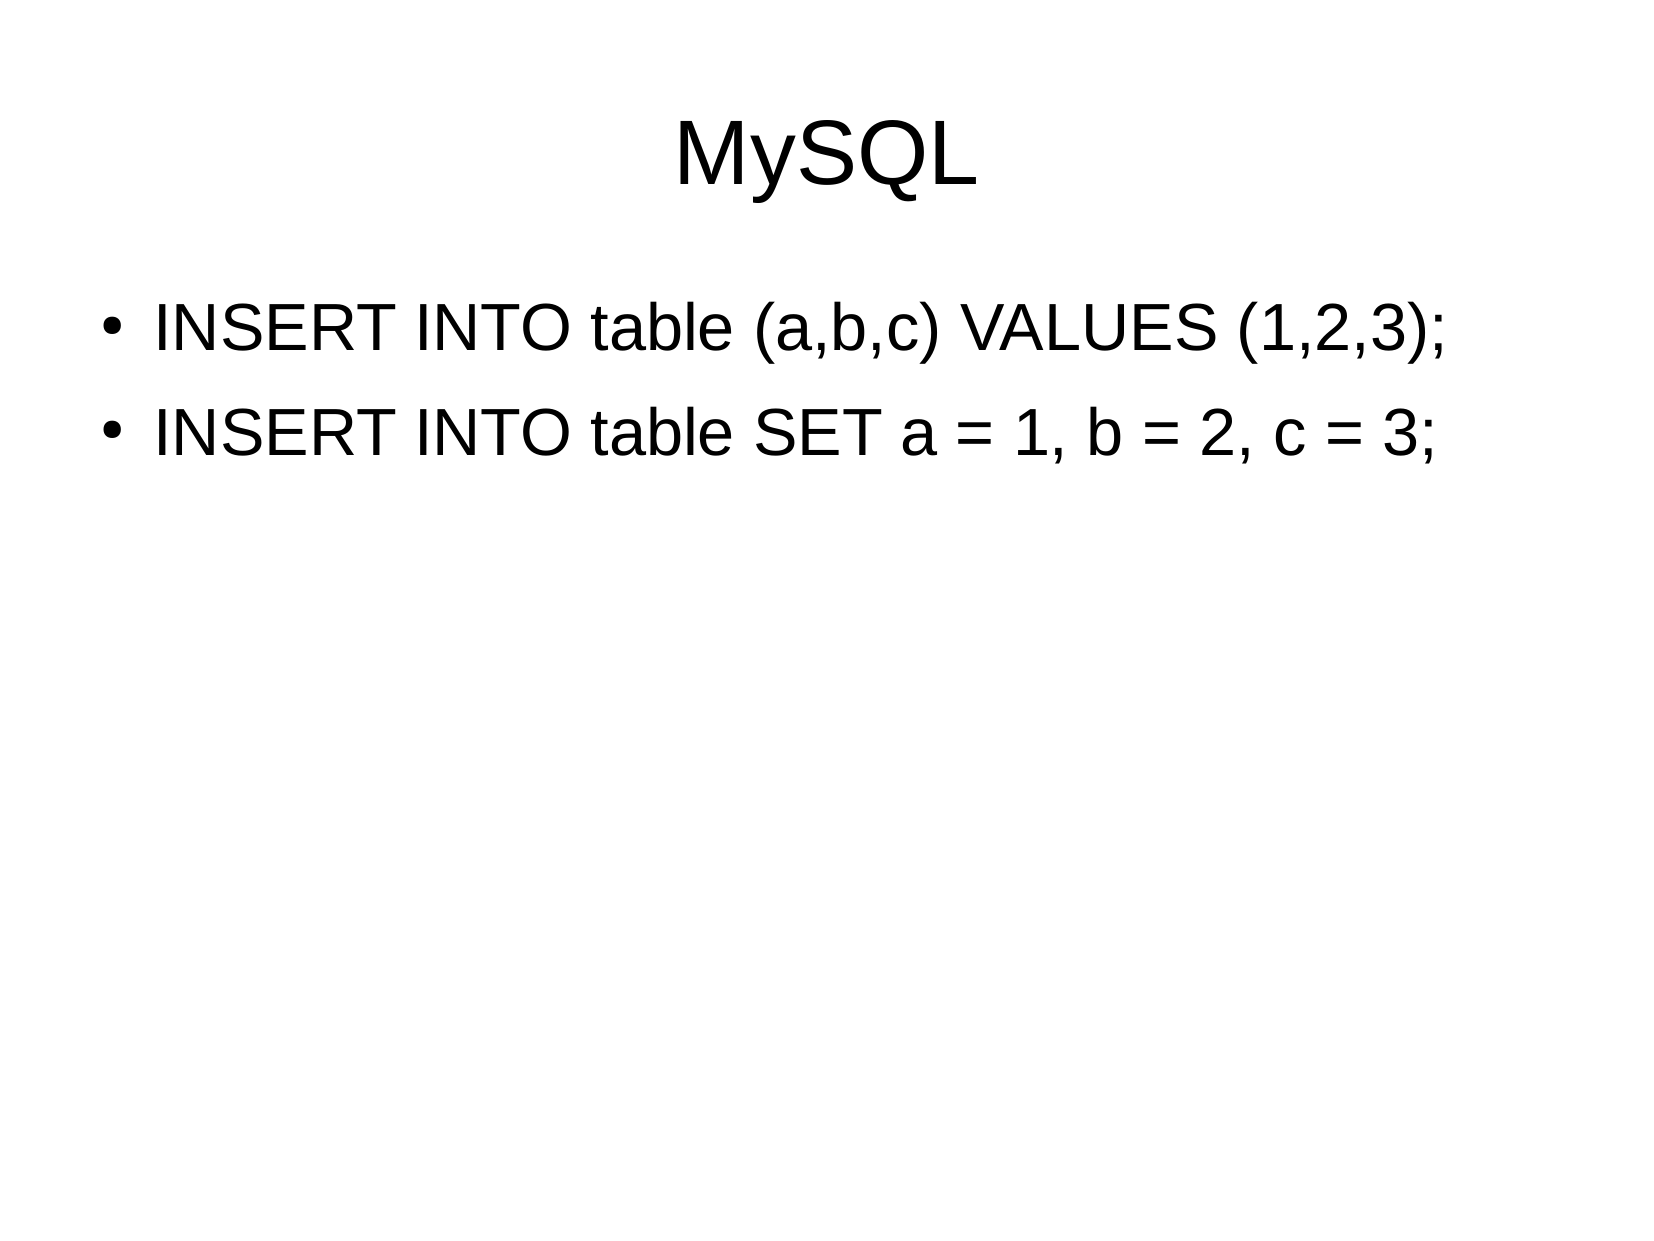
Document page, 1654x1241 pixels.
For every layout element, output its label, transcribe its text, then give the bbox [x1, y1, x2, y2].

title MySQL [82, 49, 1571, 257]
list INSERT INTO table (a,b,c) VALUES (1,2,3); INSERT INTO table SET a = 1, b = 2, c = 3; [82, 290, 1571, 1010]
